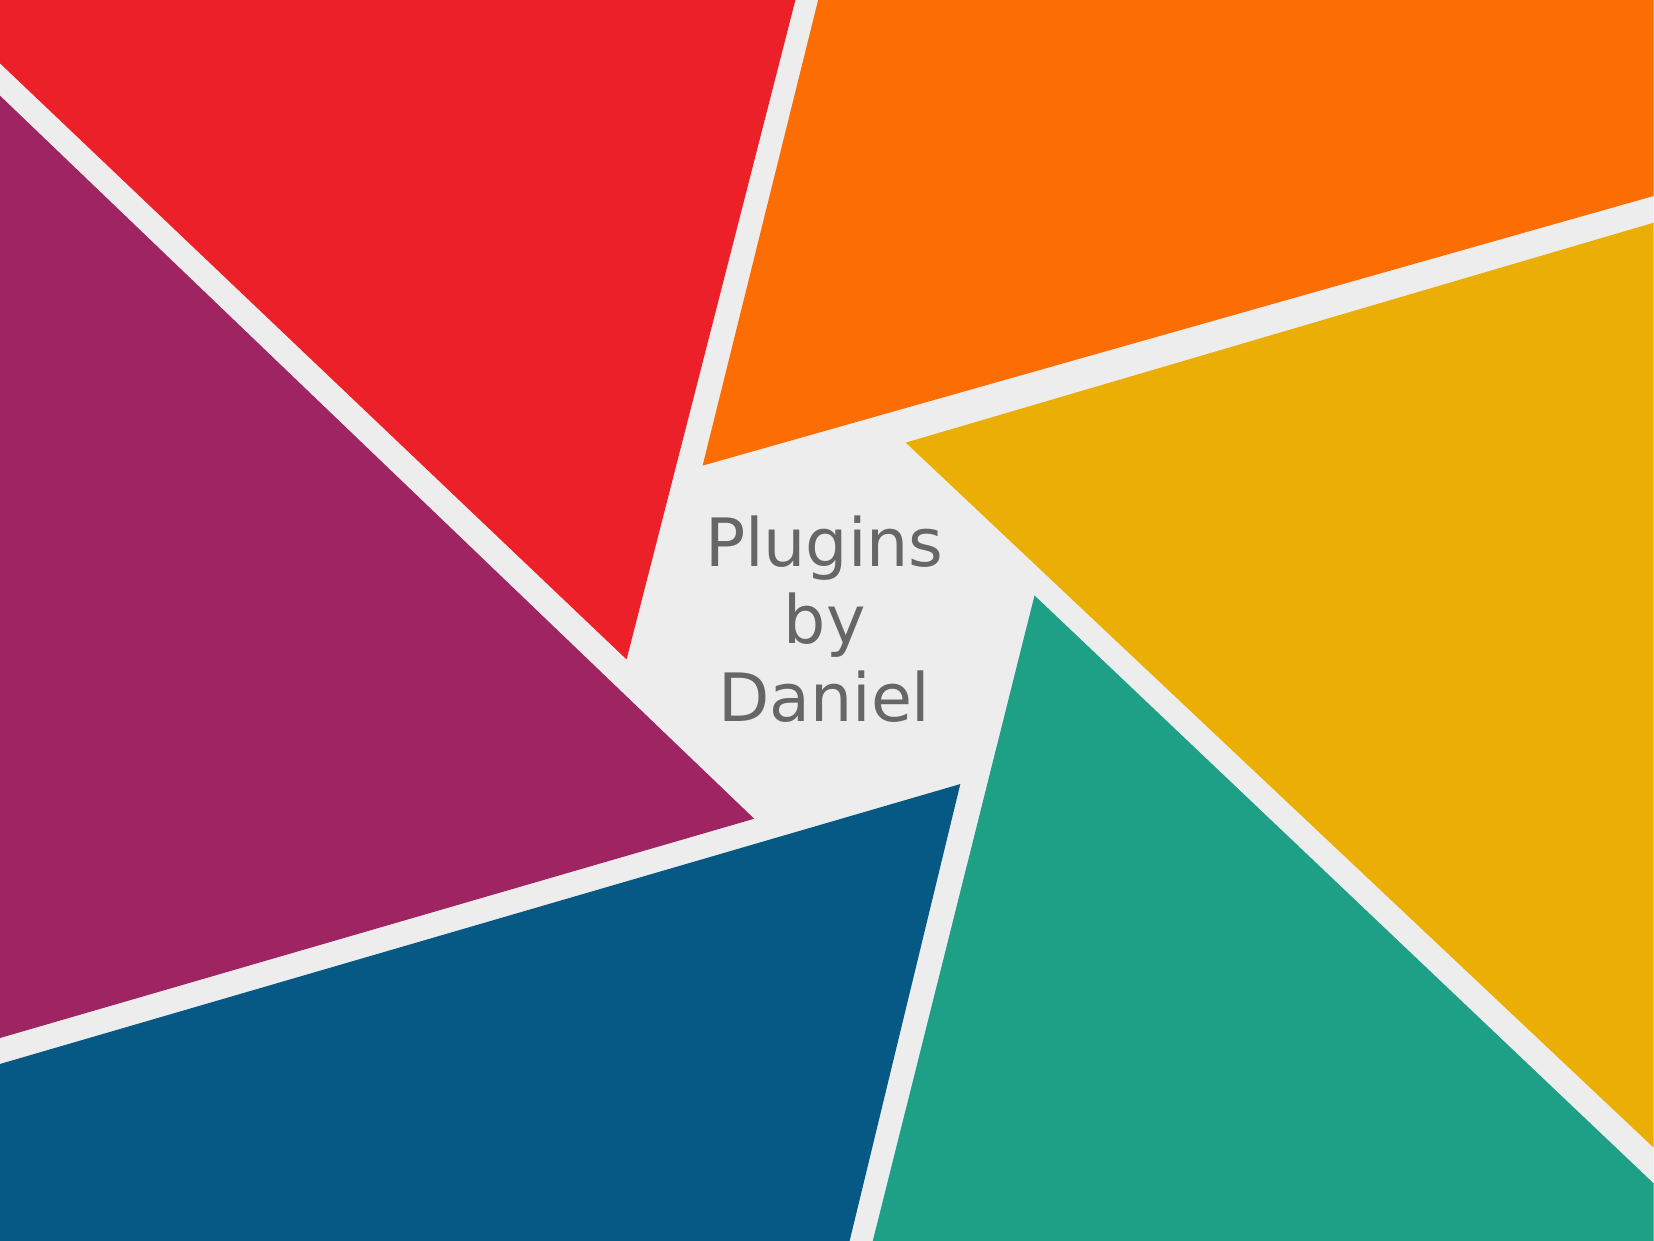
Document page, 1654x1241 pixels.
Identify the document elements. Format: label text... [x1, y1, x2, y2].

subtitle Plugins by Daniel [614, 418, 1035, 824]
